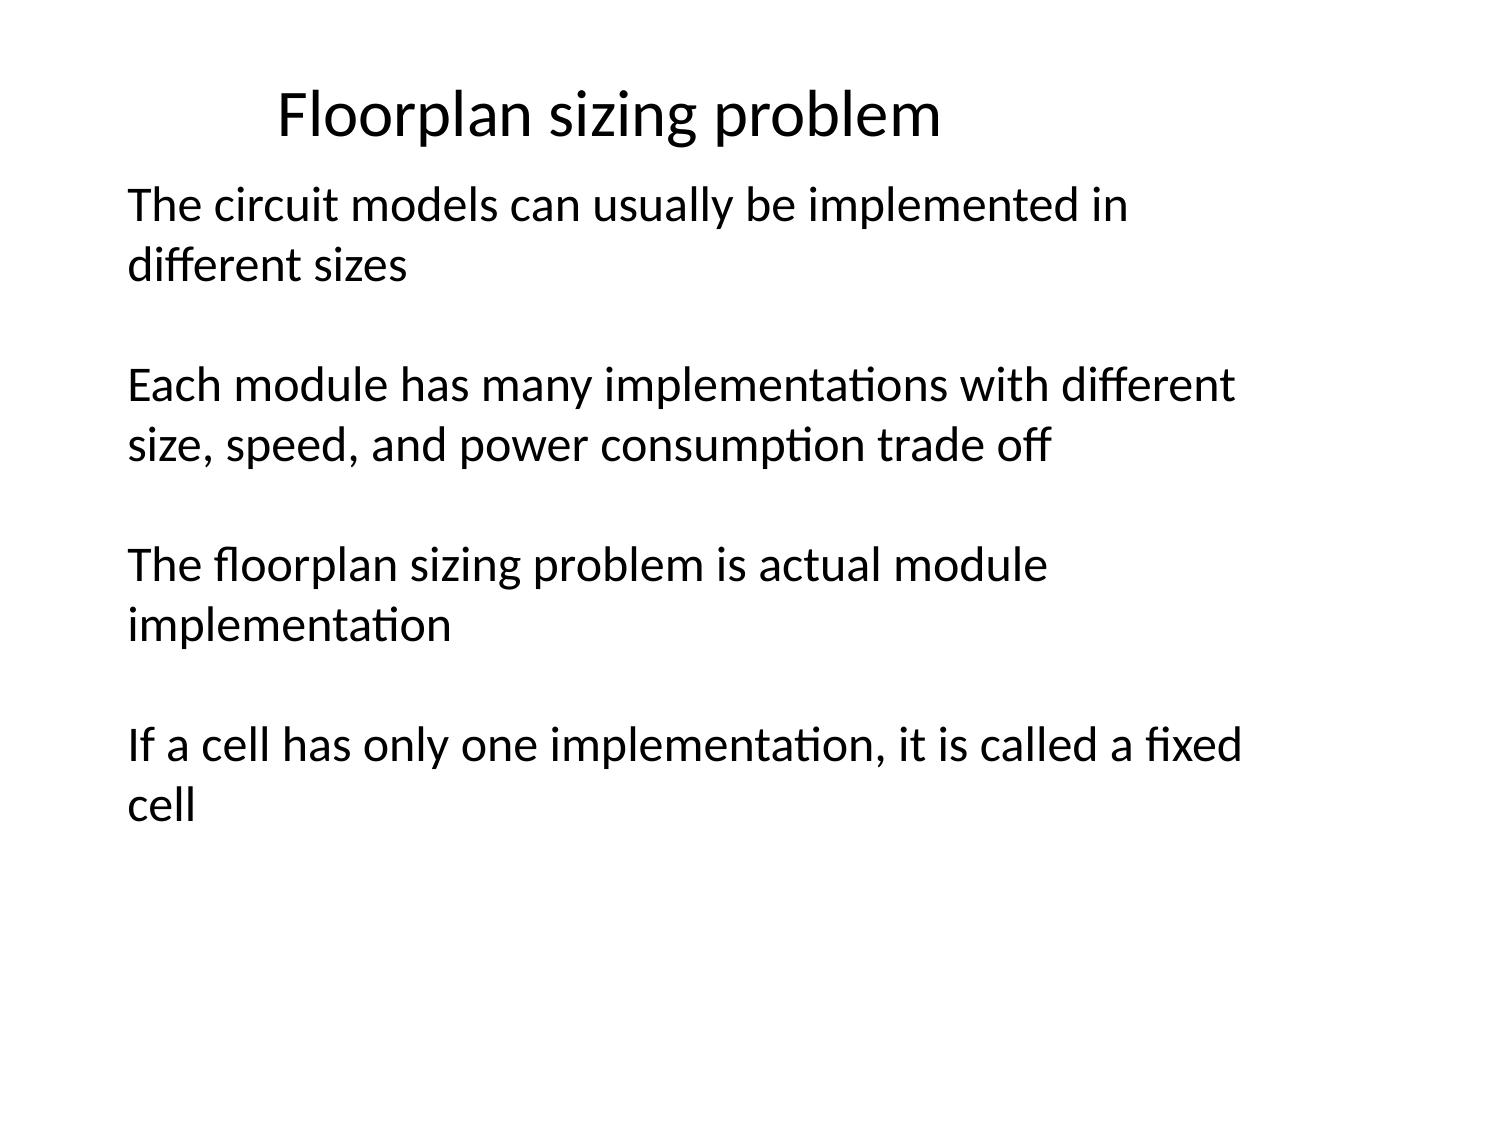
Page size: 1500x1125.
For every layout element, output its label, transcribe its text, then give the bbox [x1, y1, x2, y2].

text_box Floorplan sizing problem [262, 62, 1217, 158]
text_box The circuit models can usually be implemented in different sizes Each module has many implementations with different size, speed, and power consumption trade off The floorplan sizing problem is actual module implementation If a cell has only one implementation, it is called a fixed cell [112, 164, 1275, 840]
